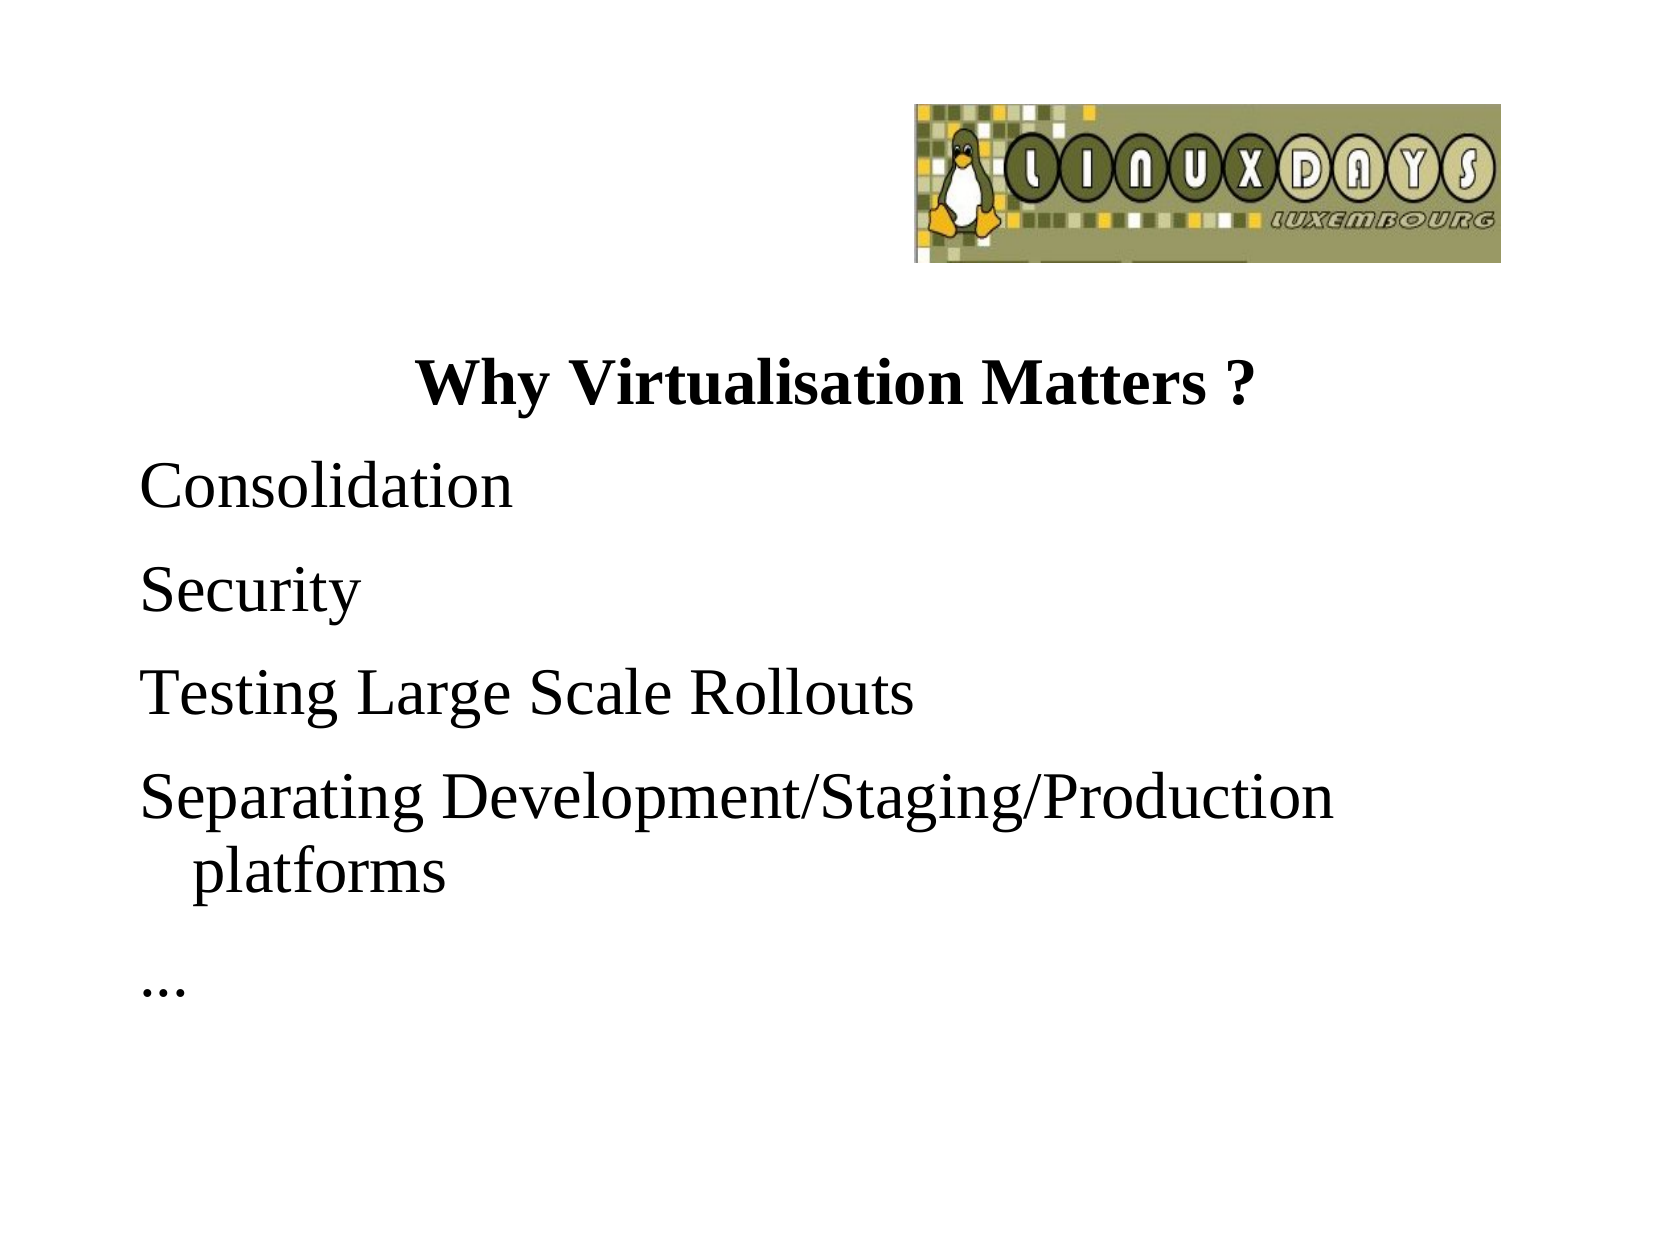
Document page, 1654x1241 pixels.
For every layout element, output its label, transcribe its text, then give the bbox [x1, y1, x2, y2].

picture [914, 104, 1501, 263]
list Why Virtualisation Matters ? Consolidation Security Testing Large Scale Rollouts Separating Development/Staging/Production platforms ... [121, 344, 1534, 1241]
